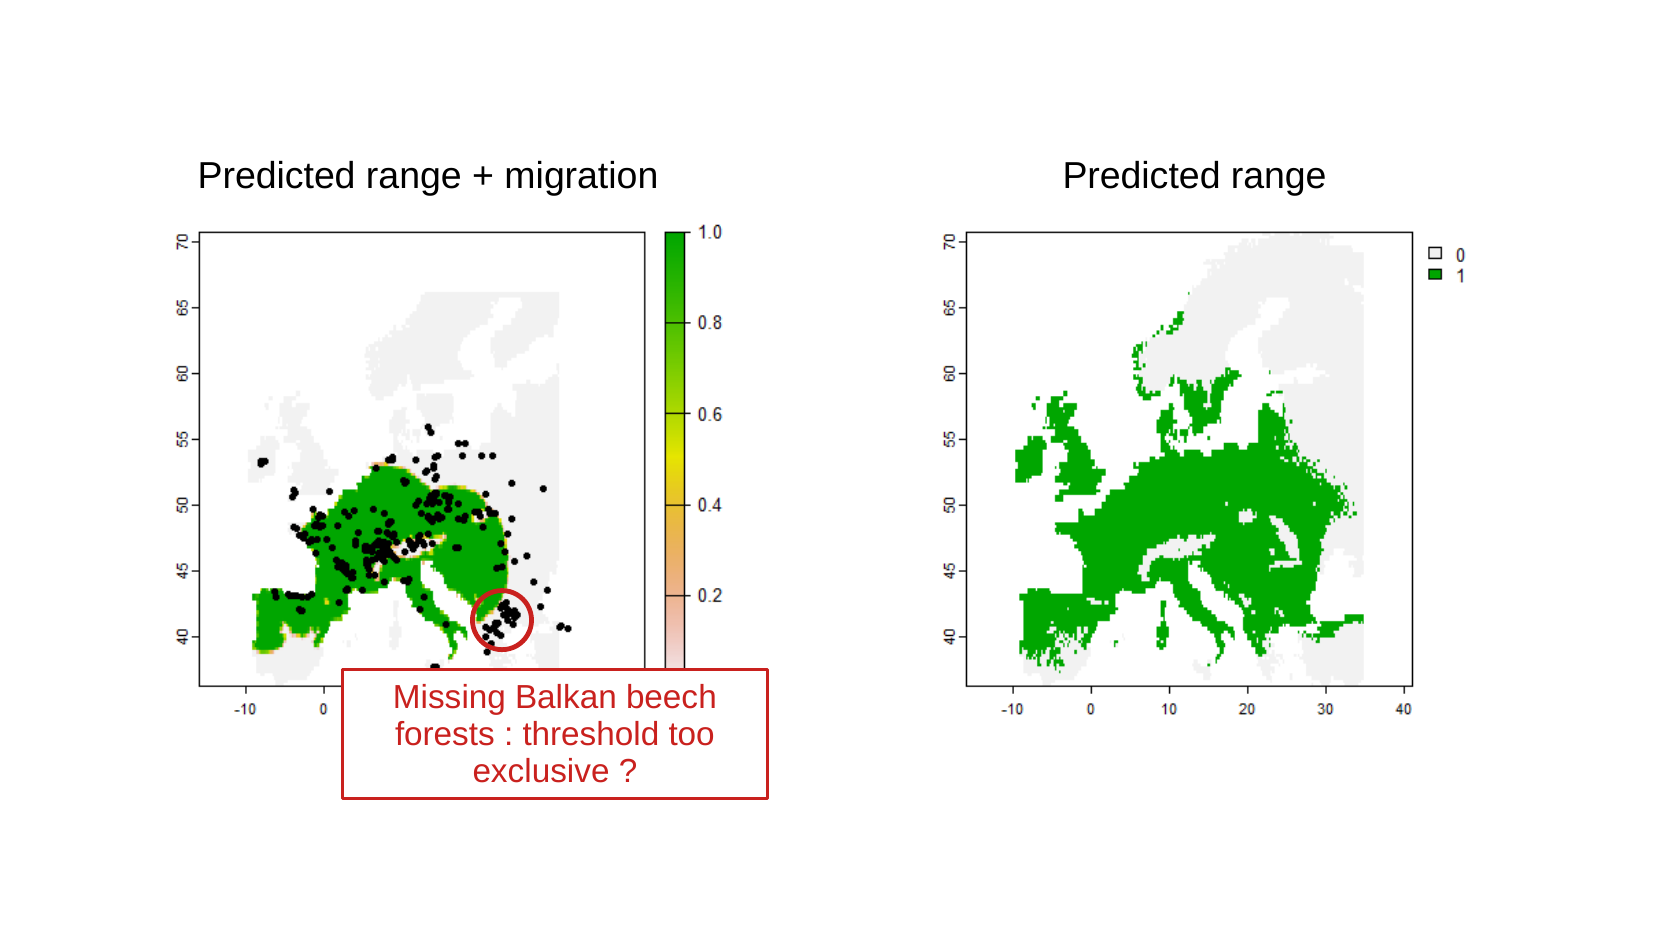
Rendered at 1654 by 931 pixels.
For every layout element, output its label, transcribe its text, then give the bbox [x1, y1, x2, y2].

picture [118, 177, 832, 768]
picture [885, 177, 1600, 768]
text_box Predicted range + migration [177, 147, 680, 207]
text_box Missing Balkan beech forests : threshold too exclusive ? [342, 669, 768, 799]
text_box Predicted range [1009, 147, 1379, 207]
